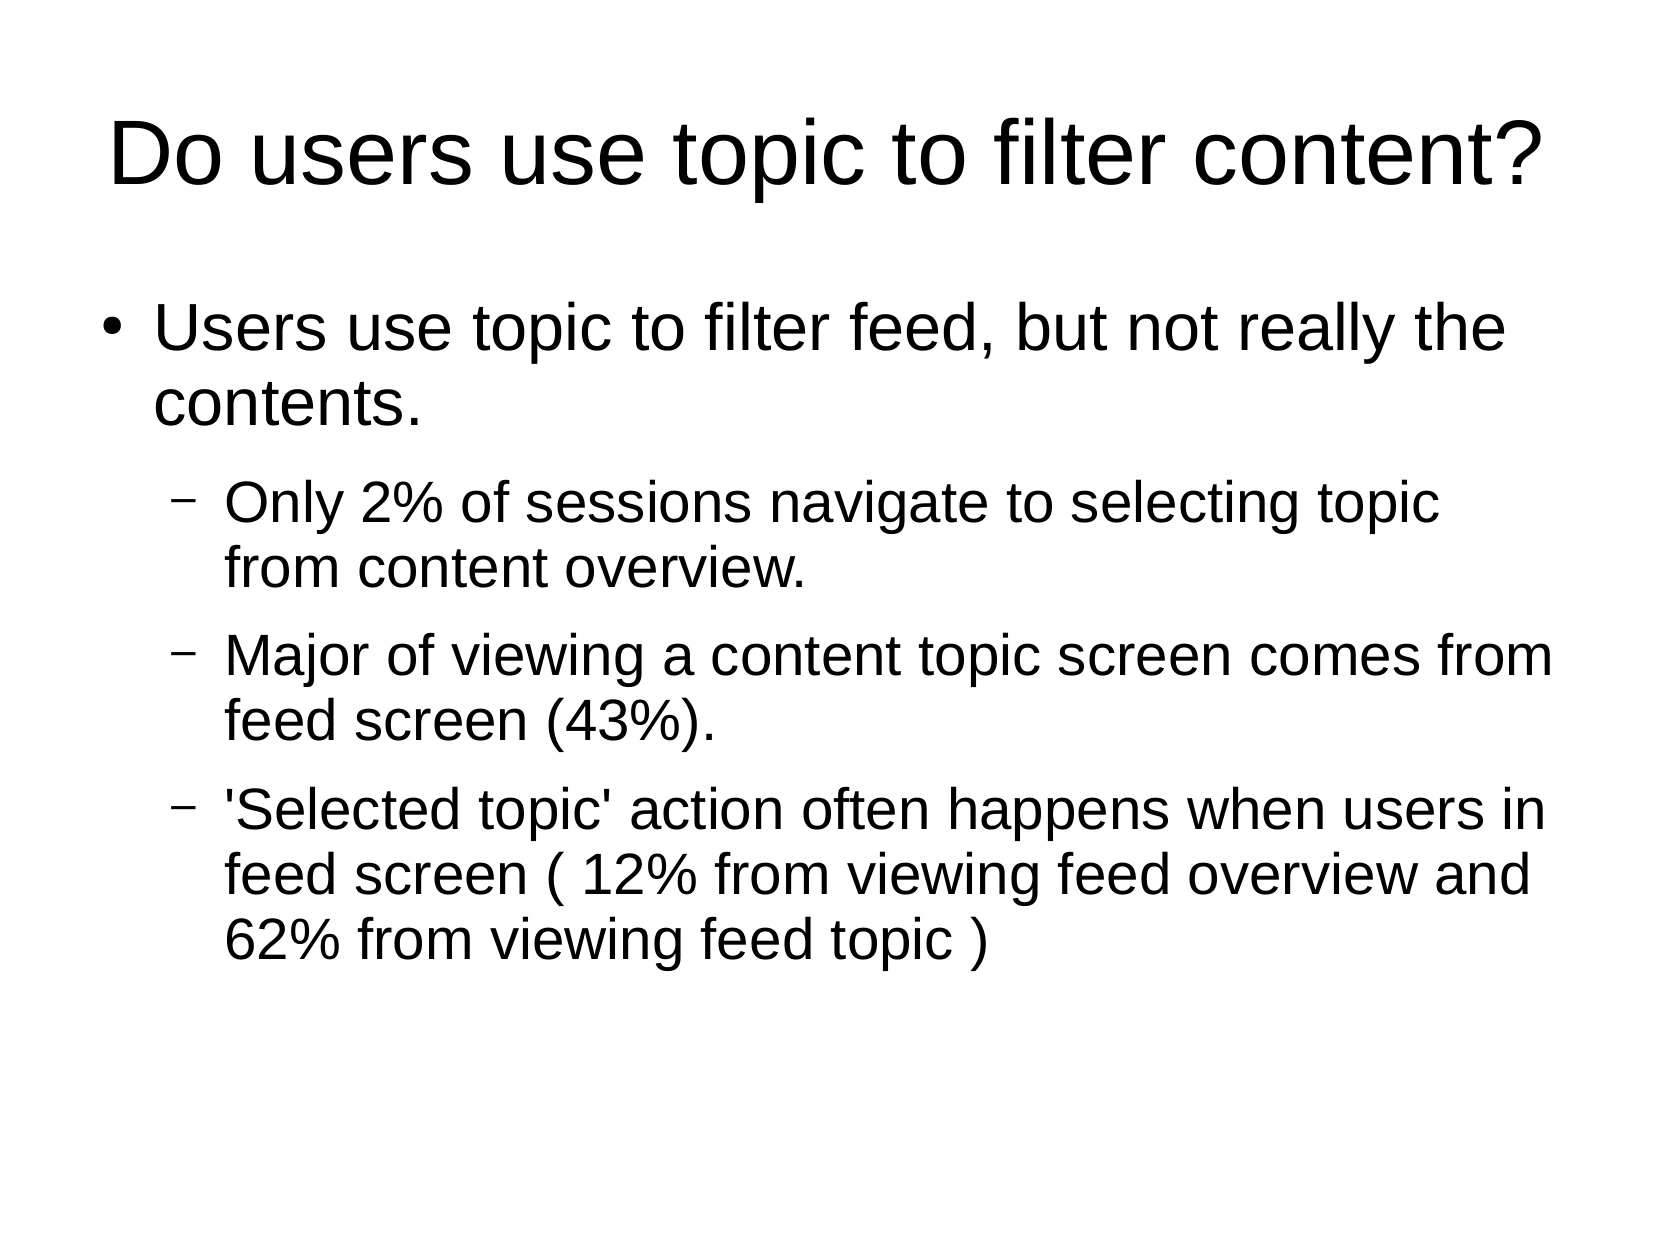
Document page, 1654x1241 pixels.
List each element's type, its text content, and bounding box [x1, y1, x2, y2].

list Users use topic to filter feed, but not really the contents. Only 2% of sessions navigate to selecting topic from content overview. Major of viewing a content topic screen comes from feed screen (43%). 'Selected topic' action often happens when users in feed screen ( 12% from viewing feed overview and 62% from viewing feed topic ) [82, 290, 1571, 1010]
title Do users use topic to filter content? [82, 49, 1571, 257]
